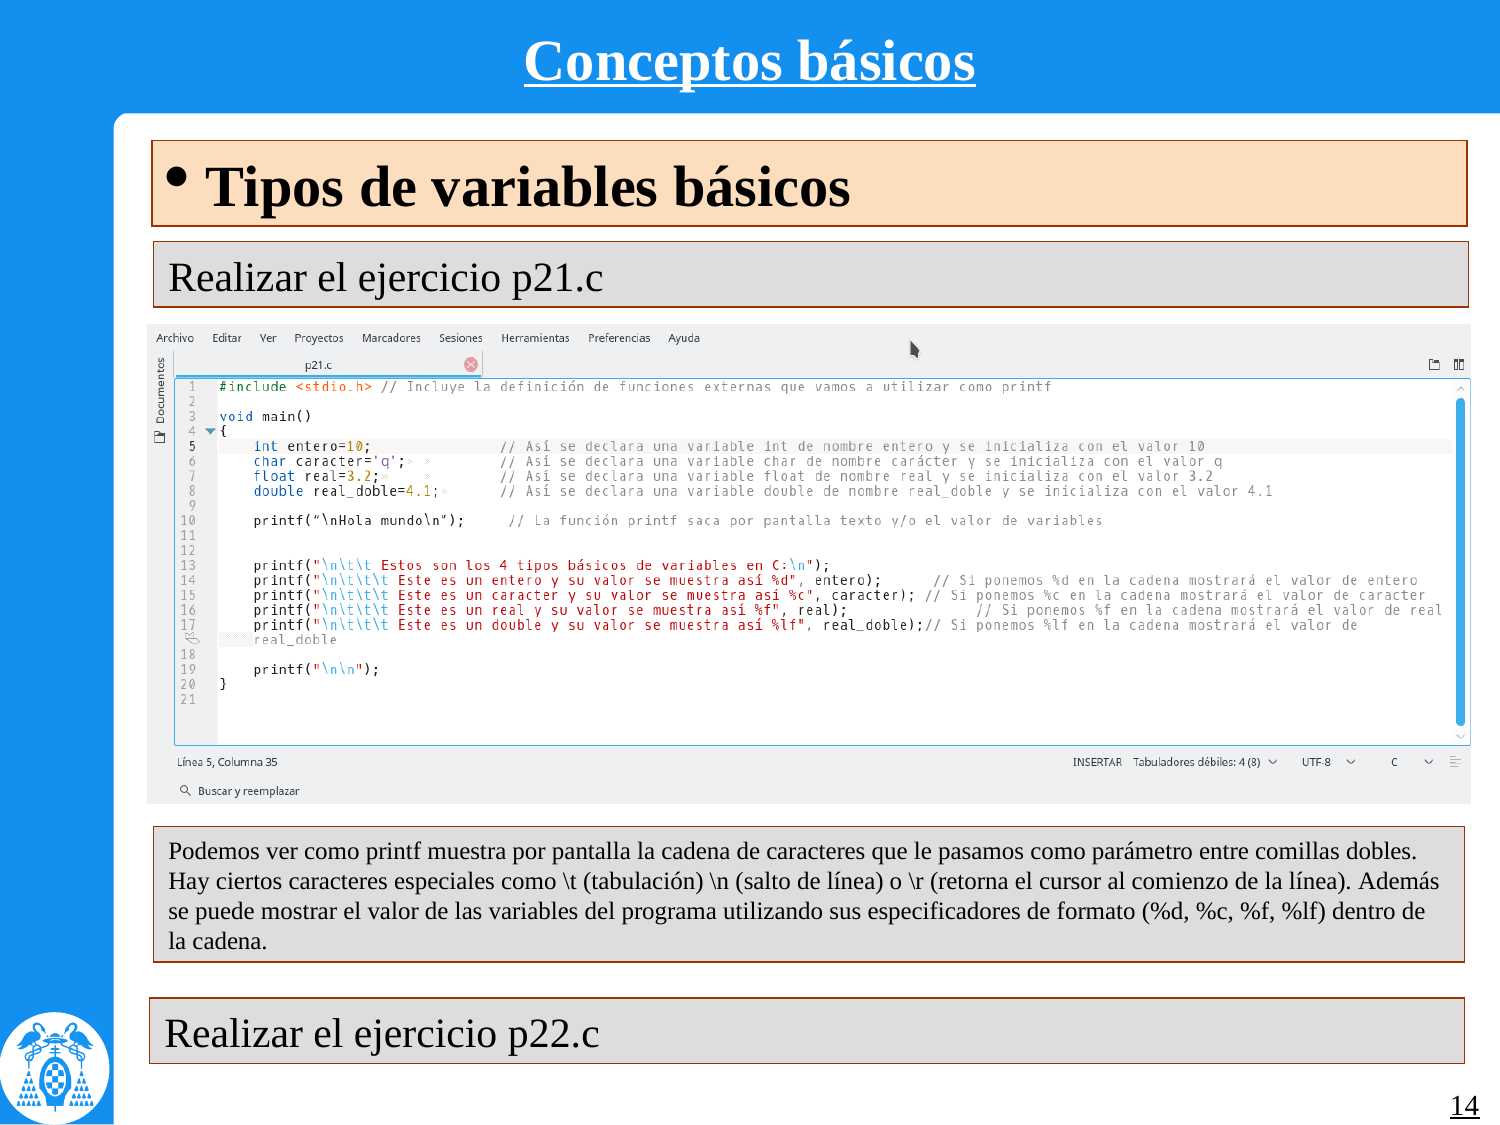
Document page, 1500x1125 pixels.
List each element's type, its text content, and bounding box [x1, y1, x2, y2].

picture [15, 1017, 98, 1112]
picture [147, 324, 1471, 804]
text_box Realizar el ejercicio p22.c [149, 998, 1465, 1064]
text_box Tipos de variables básicos [152, 140, 1467, 227]
text_box Realizar el ejercicio p21.c [153, 241, 1469, 308]
text_box Podemos ver como printf muestra por pantalla la cadena de caracteres que le pasamos como parámetro entre comillas dobles. Hay ciertos caracteres especiales como \t (tabulación) \n (salto de línea) o \r (retorna el cursor al comienzo de la línea). Además se puede mostrar el valor de las variables del programa utilizando sus especificadores de formato (%d, %c, %f, %lf) dentro de la cadena. [153, 826, 1465, 962]
text_box 30 [1047, 1078, 1495, 1125]
text_box Conceptos básicos [215, 14, 1285, 101]
